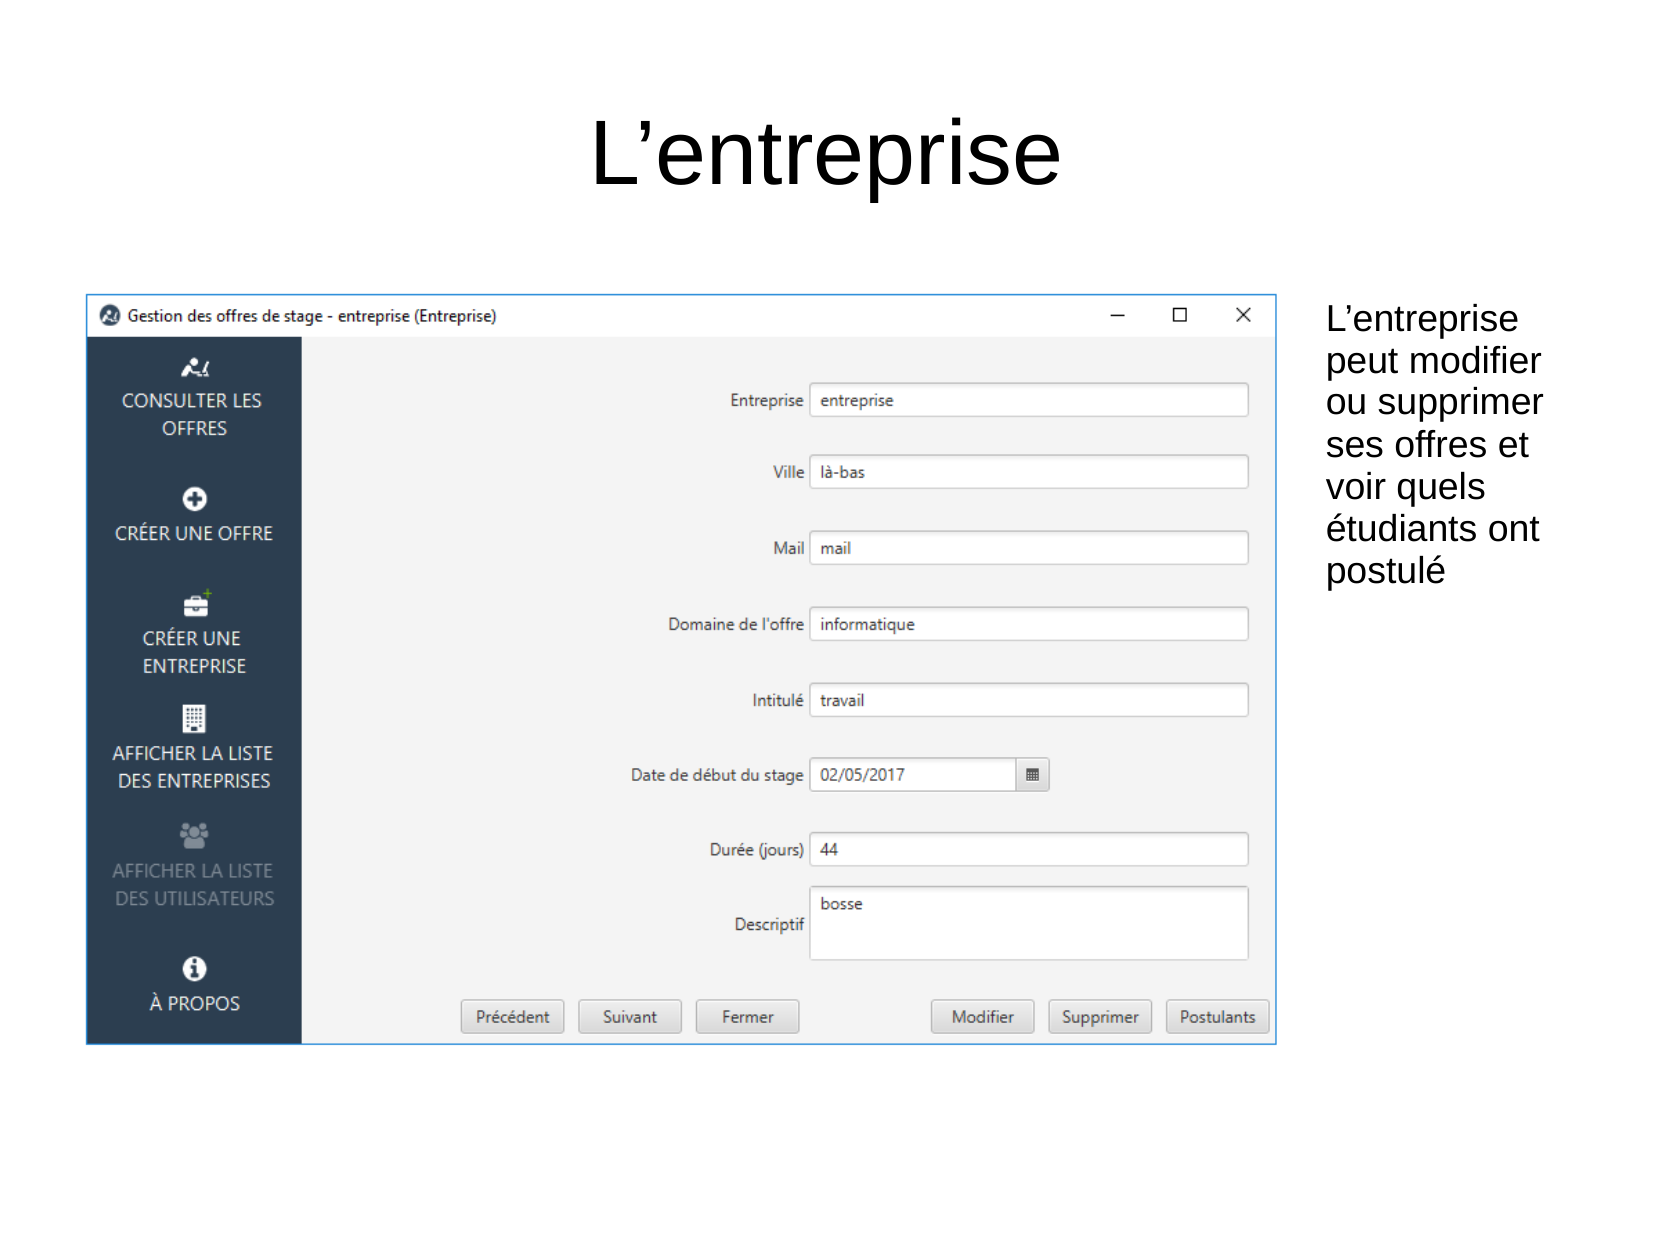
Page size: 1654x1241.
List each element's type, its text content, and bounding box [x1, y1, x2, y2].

picture [82, 290, 1281, 1052]
title L’entreprise [82, 49, 1571, 257]
text_box L’entreprise peut modifier ou supprimer ses offres et voir quels étudiants ont postulé [1311, 289, 1583, 851]
